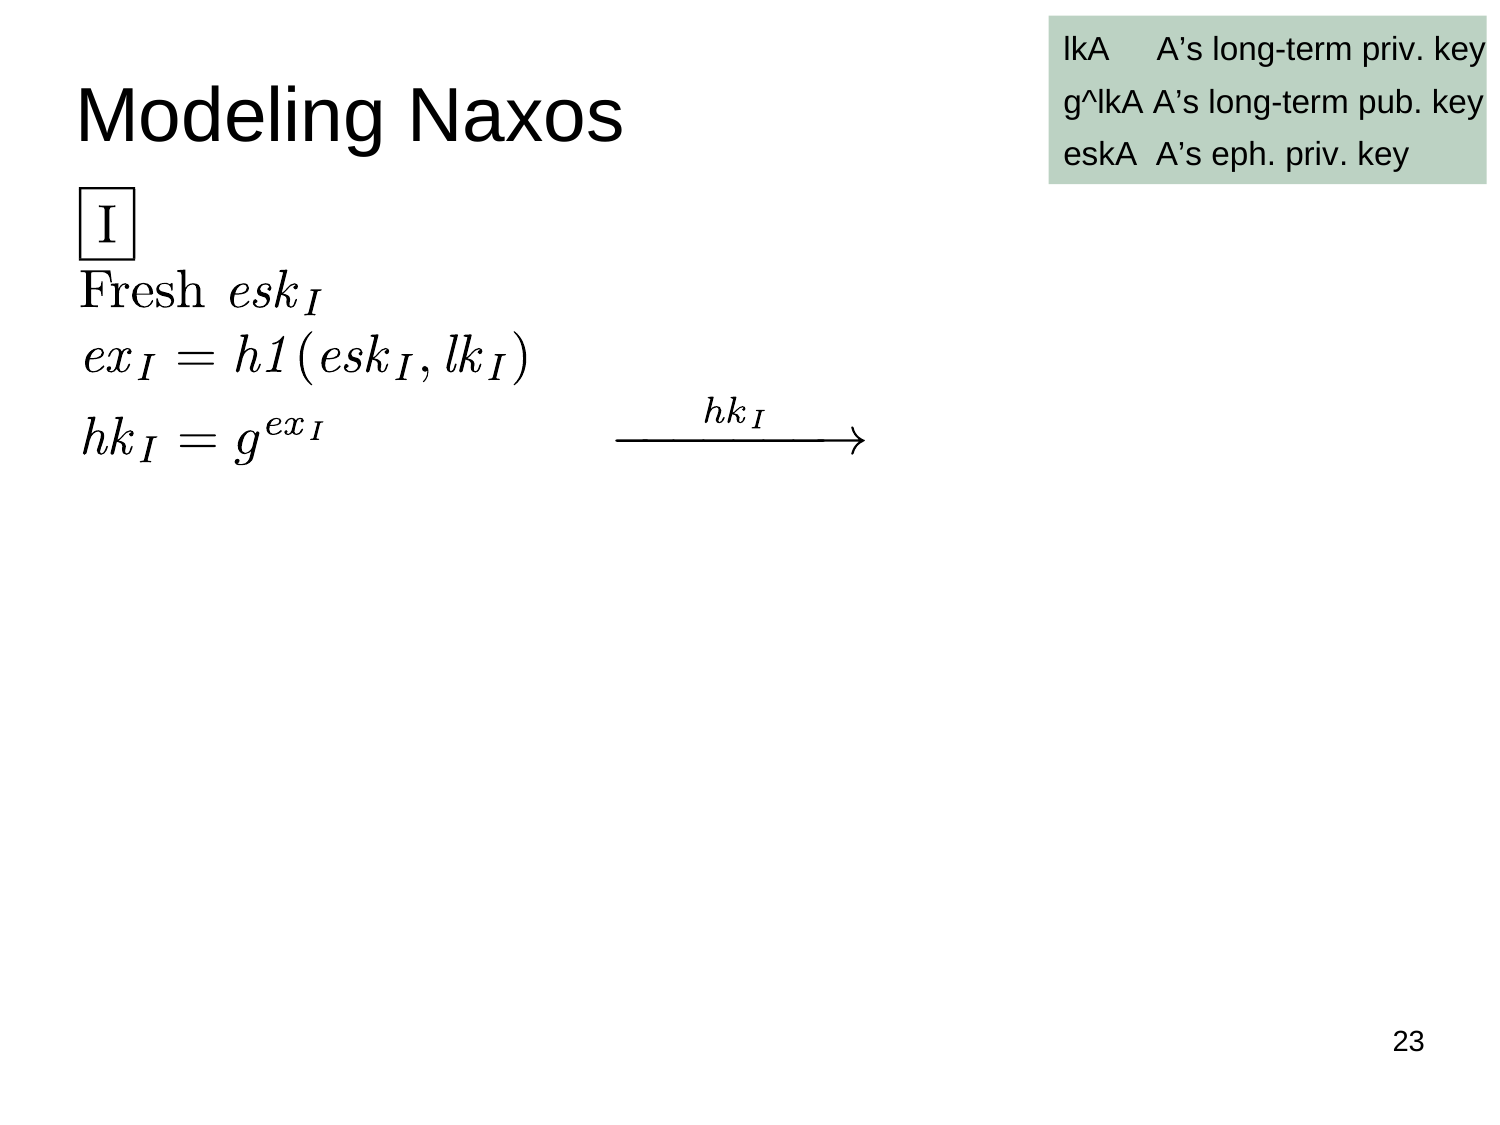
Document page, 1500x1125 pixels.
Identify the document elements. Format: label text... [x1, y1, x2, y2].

title Modeling Naxos [75, 44, 1048, 185]
text_box lkA A’s long-term priv. key g^lkA A’s long-term pub. key eskA A’s eph. priv. key [1048, 15, 1487, 185]
text_box [78, 187, 868, 466]
